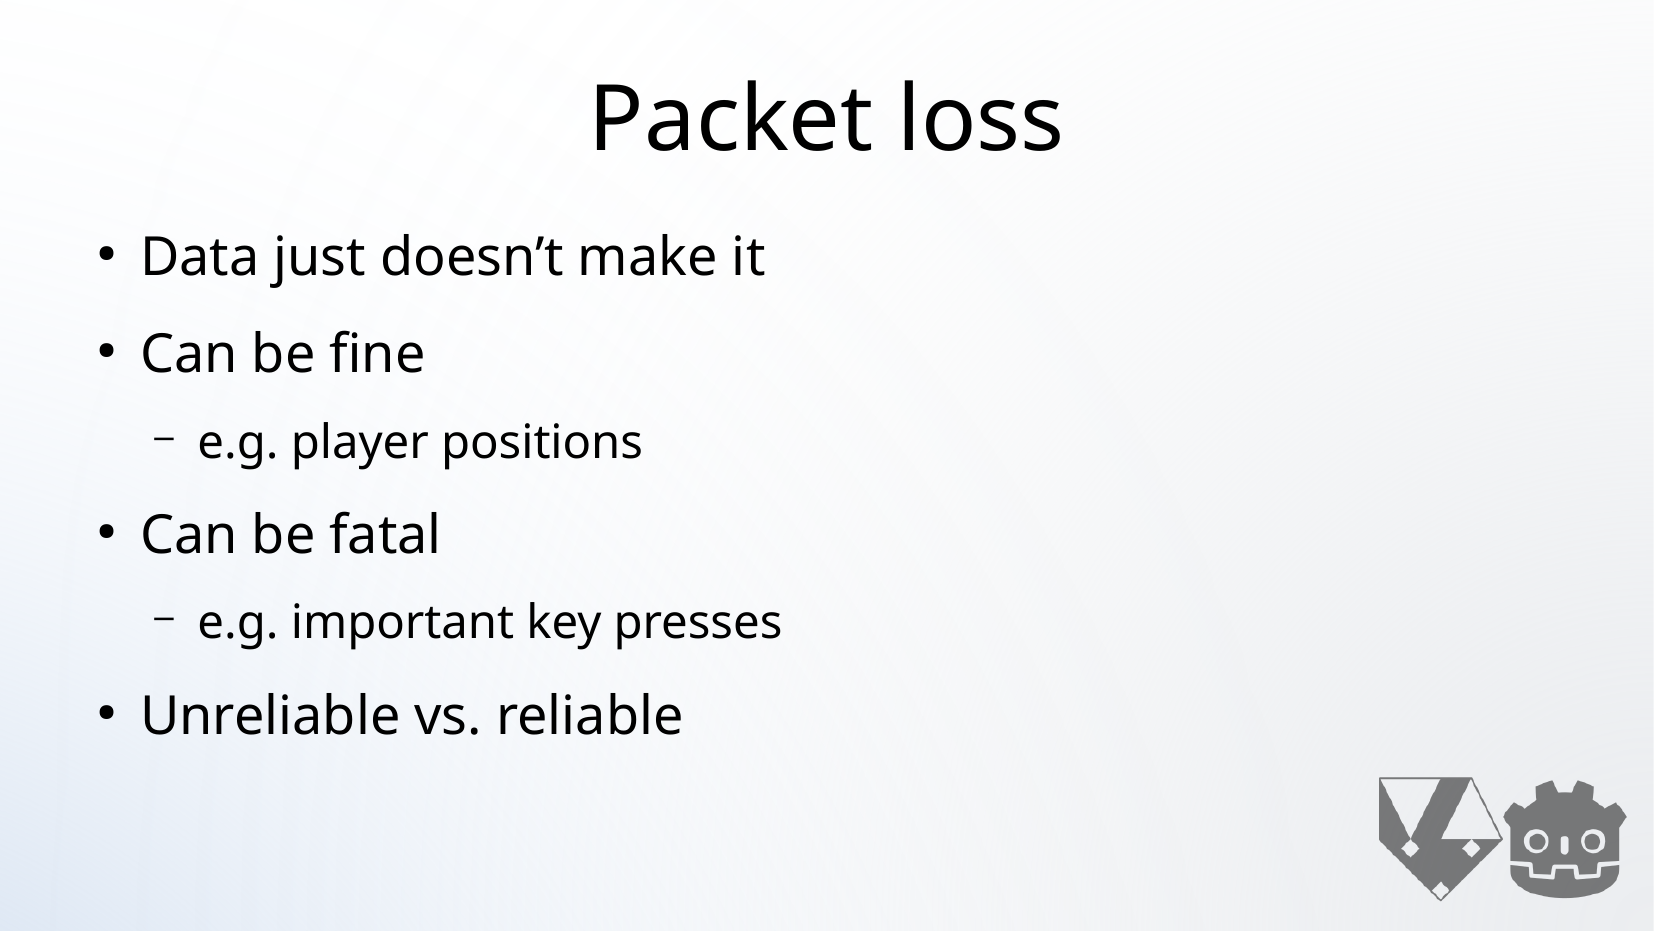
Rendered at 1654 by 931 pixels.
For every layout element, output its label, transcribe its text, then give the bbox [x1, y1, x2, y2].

list Data just doesn’t make it Can be fine e.g. player positions Can be fatal e.g. important key presses Unreliable vs. reliable [82, 217, 1571, 758]
title Packet loss [82, 37, 1571, 193]
picture [0, 0, 1654, 931]
